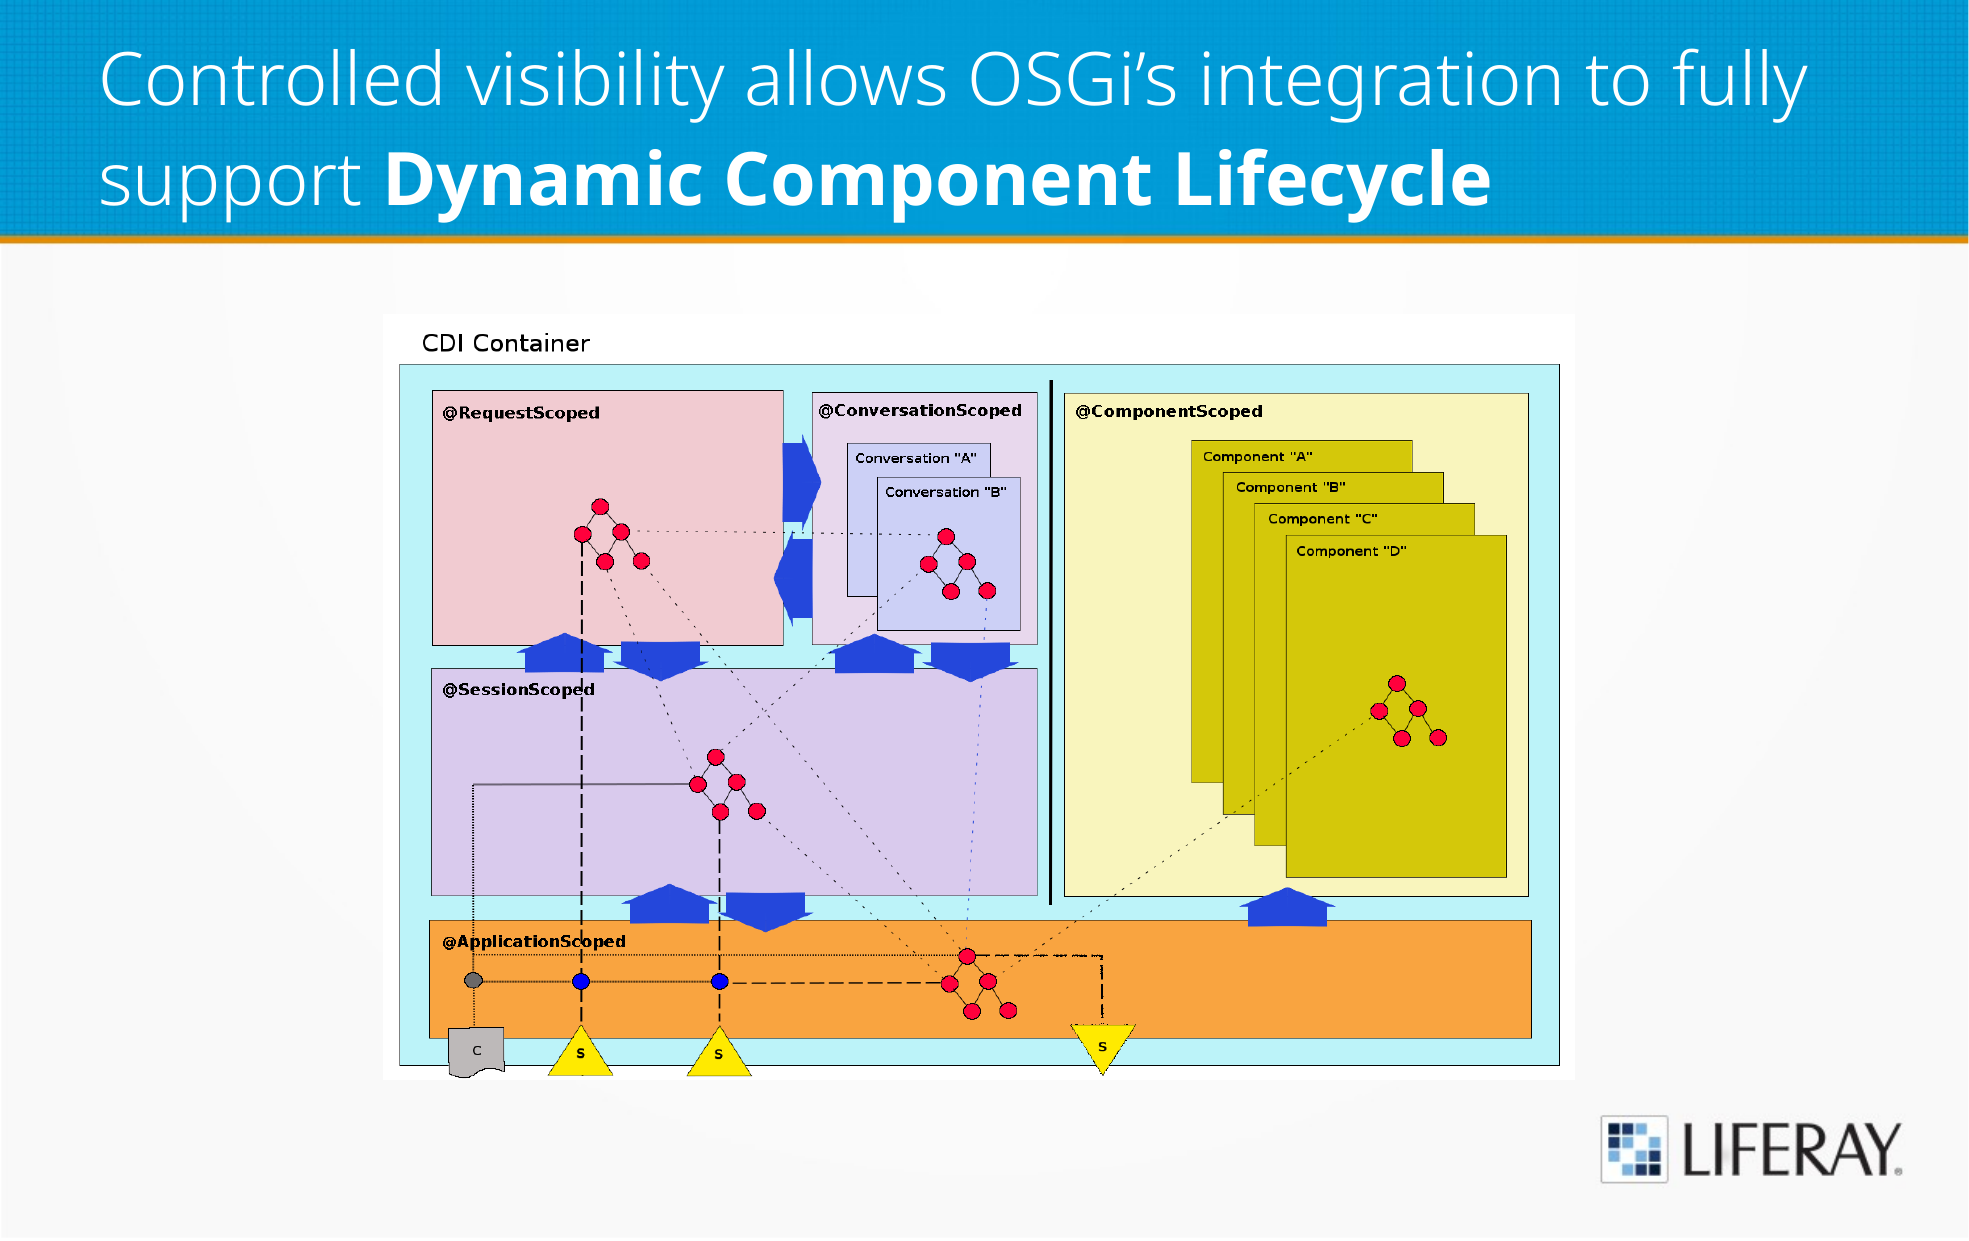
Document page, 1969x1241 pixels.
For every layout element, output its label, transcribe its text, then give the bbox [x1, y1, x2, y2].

title Controlled visibility allows OSGi’s integration to fully support Dynamic Component Lifecycle [98, 19, 1870, 227]
picture [0, 233, 1969, 1241]
